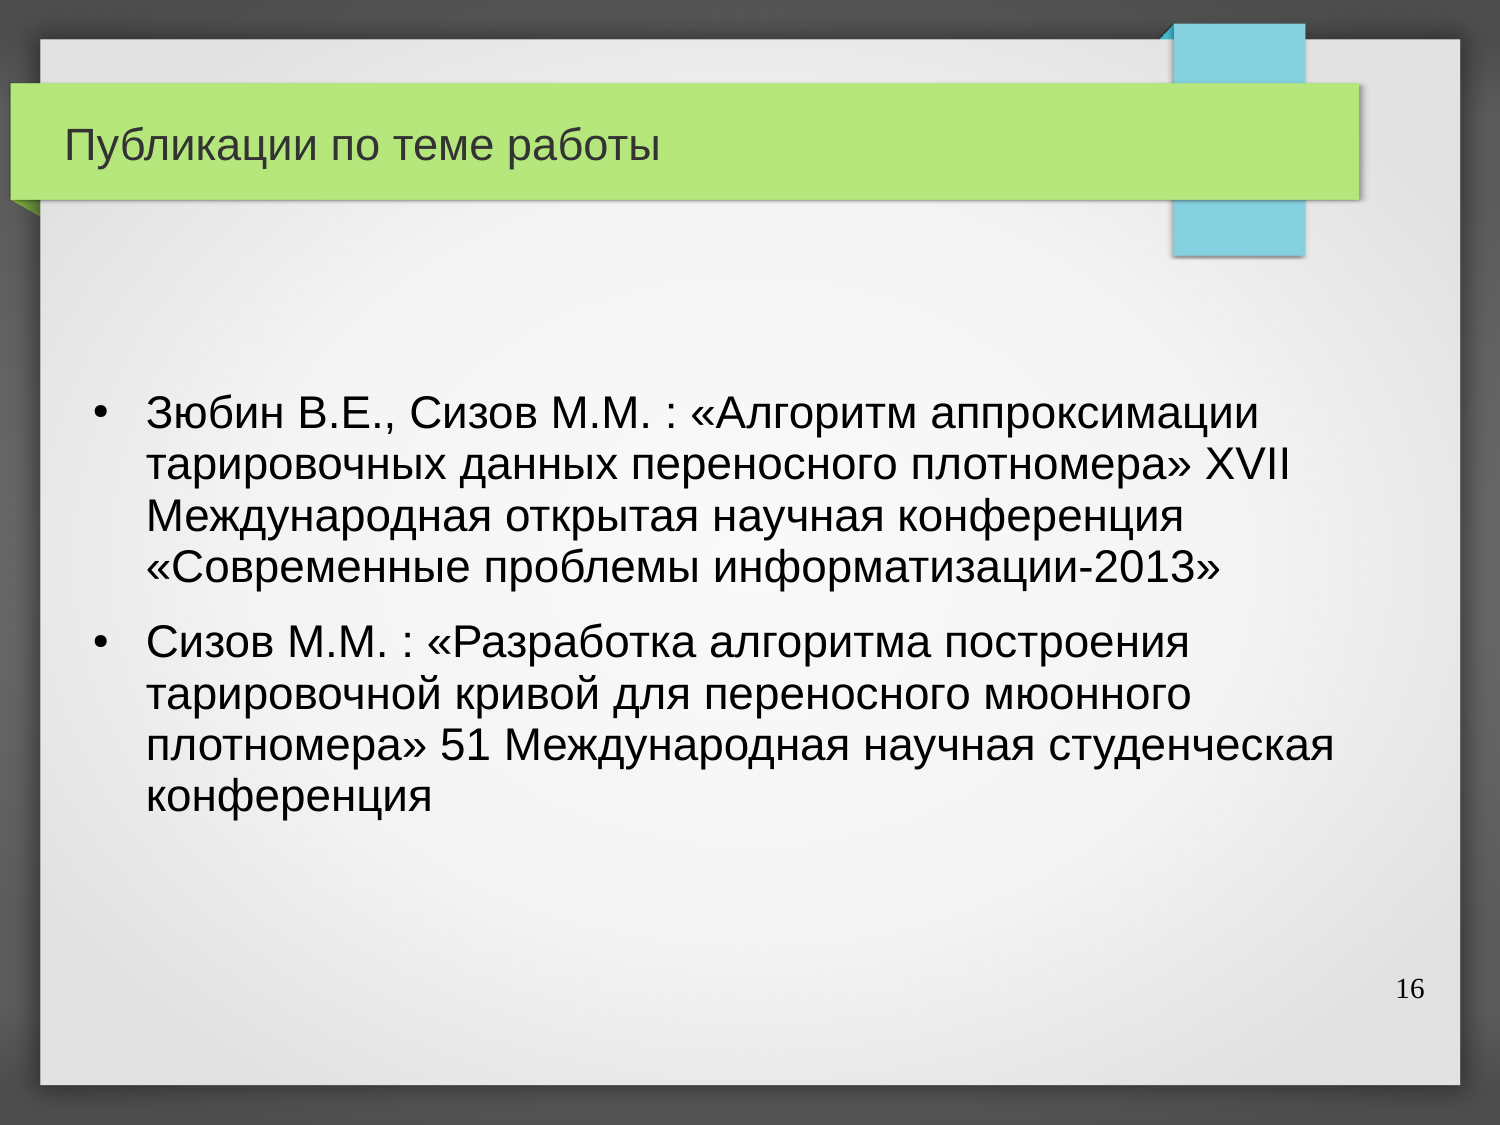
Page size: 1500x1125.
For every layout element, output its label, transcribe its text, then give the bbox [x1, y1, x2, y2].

title Публикации по теме работы [64, 96, 1115, 193]
picture [0, 0, 1500, 1125]
list Зюбин В.Е., Сизов М.М. : «Алгоритм аппроксимации тарировочных данных переносного плотномера» XVII Международная открытая научная конференция «Современные проблемы информатизации-2013» Сизов М.М. : «Разработка алгоритма построения тарировочной кривой для переносного мюонного плотномера» 51 Международная научная студенческая конференция [75, 311, 1395, 1032]
